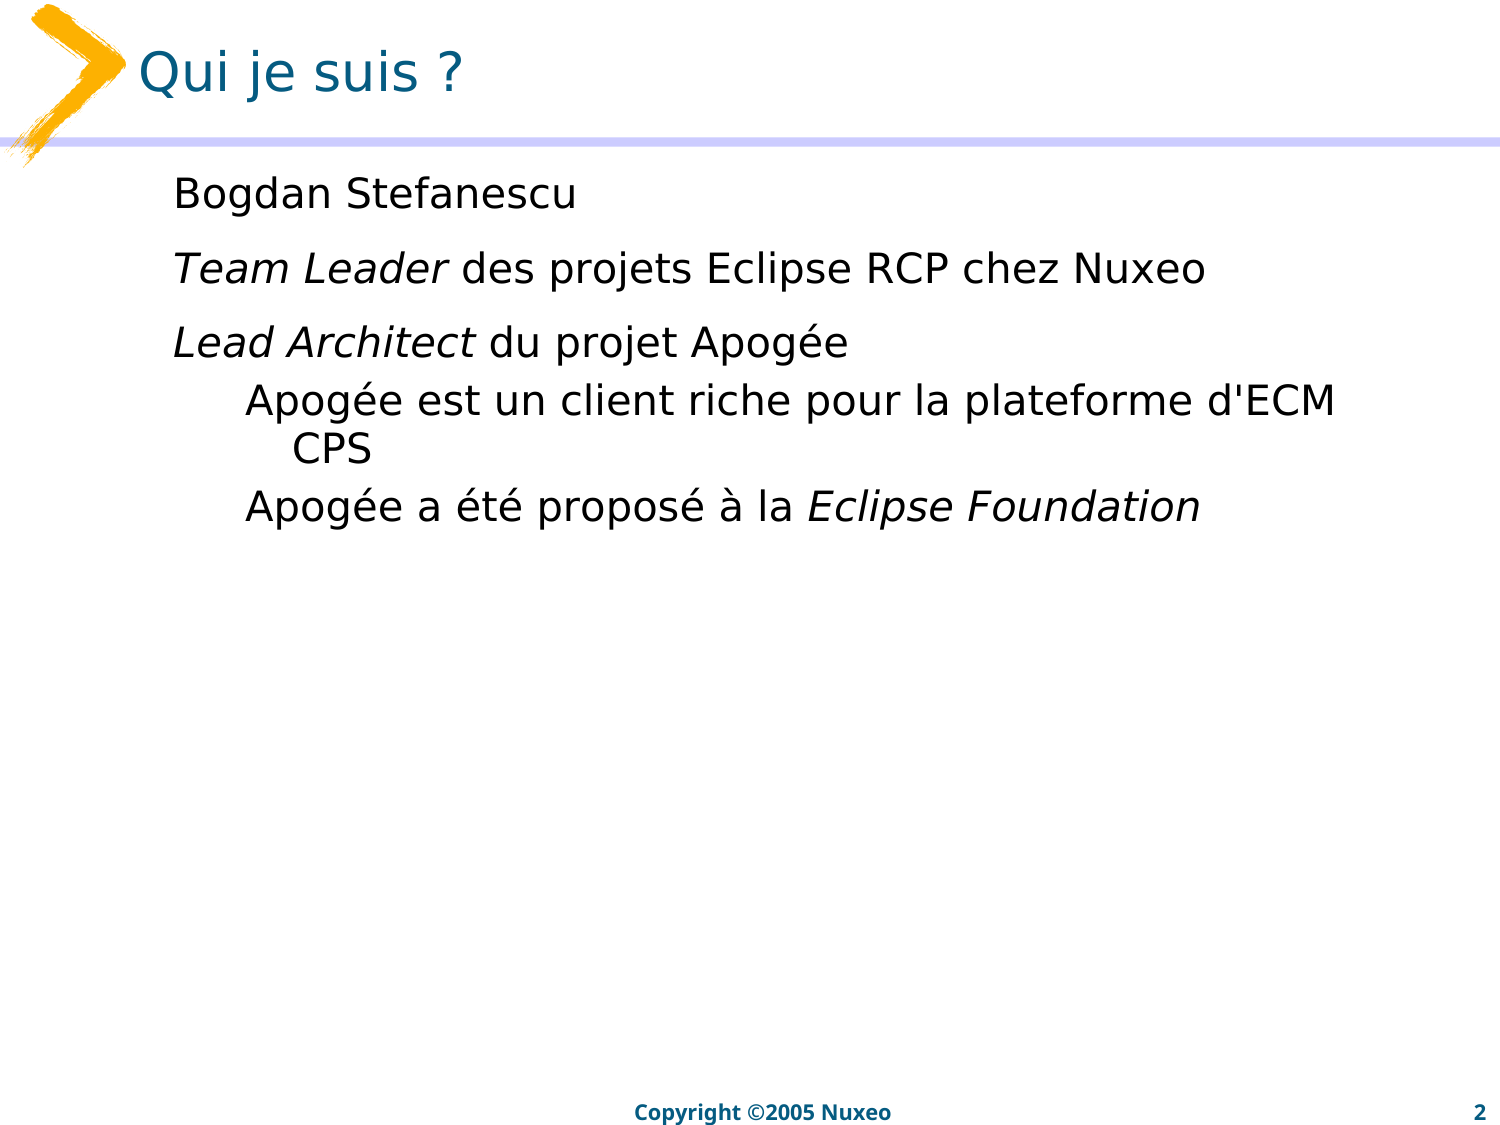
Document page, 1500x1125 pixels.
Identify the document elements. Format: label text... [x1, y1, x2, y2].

list Bogdan Stefanescu Team Leader des projets Eclipse RCP chez Nuxeo Lead Architect du projet Apogée Apogée est un client riche pour la plateforme d'ECM CPS Apogée a été proposé à la Eclipse Foundation [170, 170, 1413, 1073]
title Qui je suis ? [139, 12, 1409, 130]
picture [4, 4, 126, 169]
